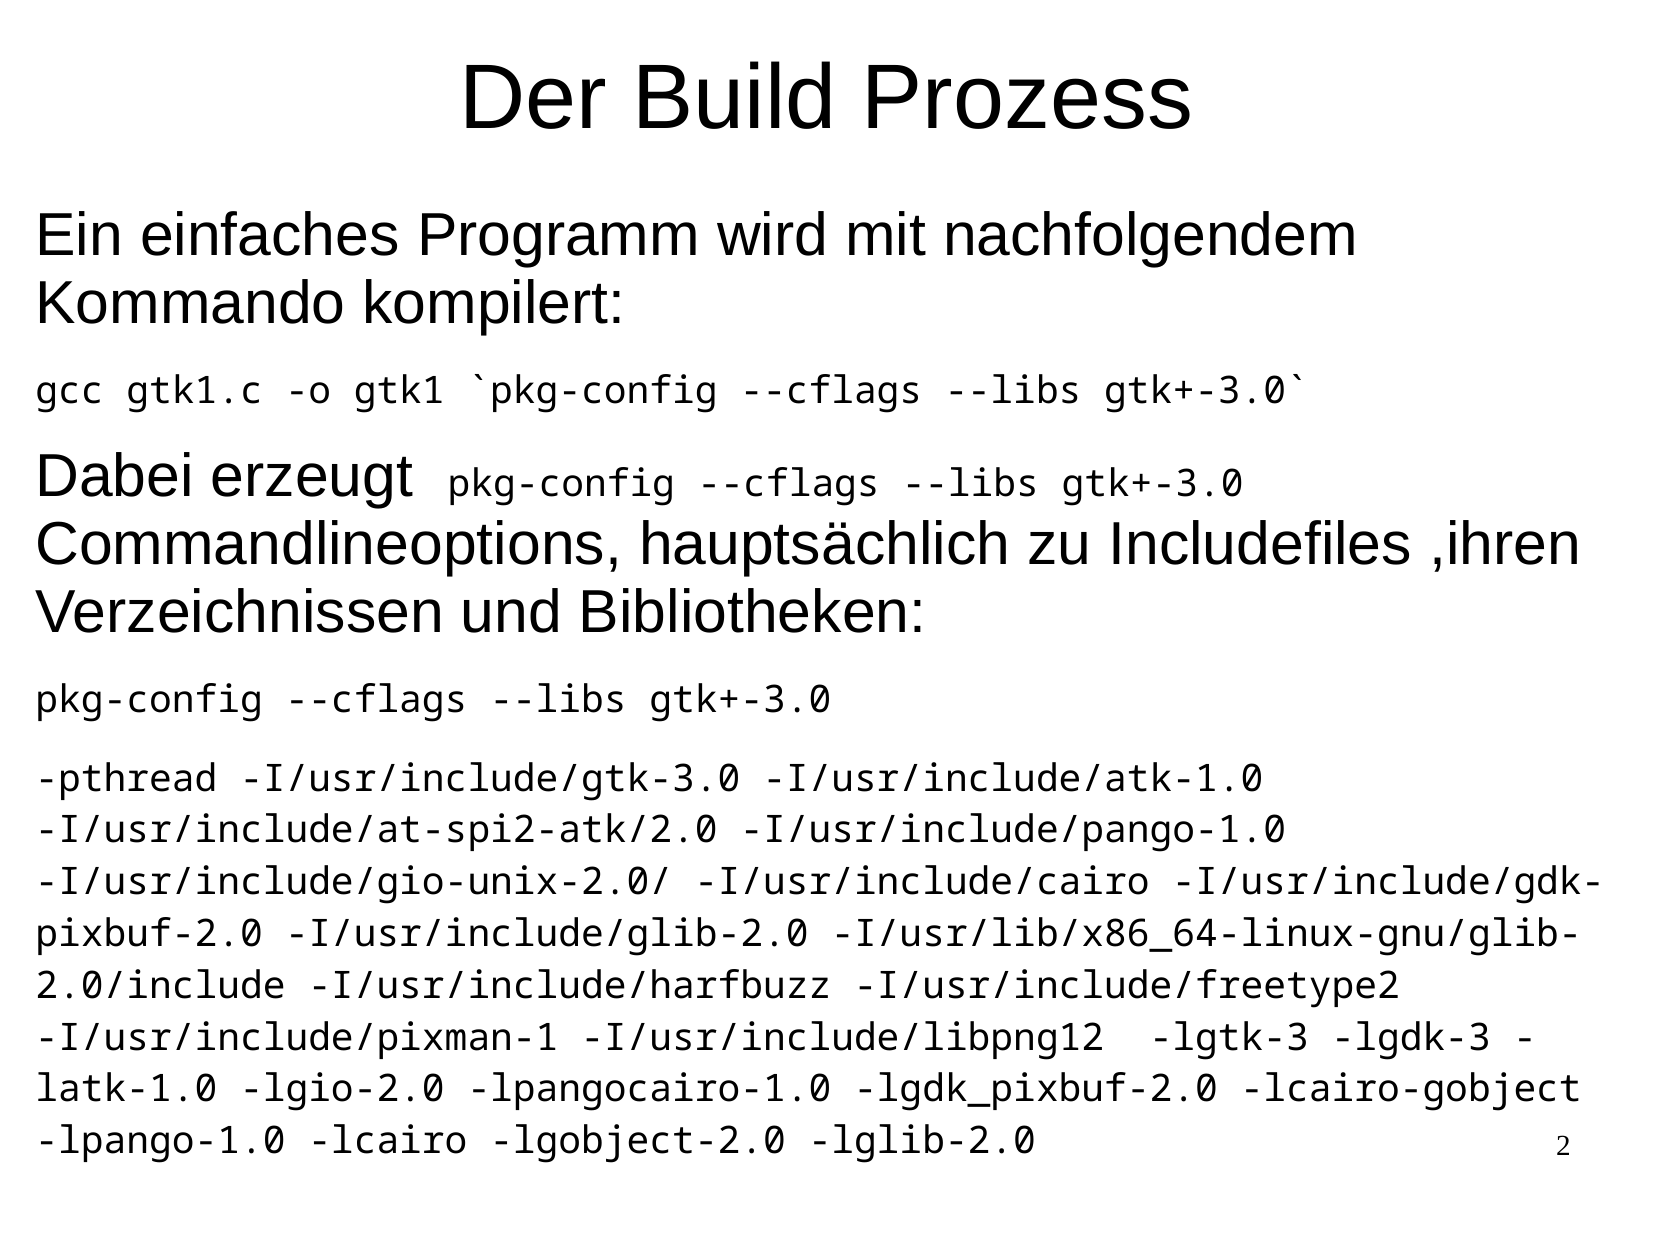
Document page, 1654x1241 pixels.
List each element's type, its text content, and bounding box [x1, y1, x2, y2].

list Ein einfaches Programm wird mit nachfolgendem Kommando kompilert: gcc gtk1.c -o gtk1 `pkg-config --cflags --libs gtk+-3.0` Dabei erzeugt pkg-config --cflags --libs gtk+-3.0 Commandlineoptions, hauptsächlich zu Includefiles ,ihren Verzeichnissen und Bibliotheken: pkg-config --cflags --libs gtk+-3.0 -pthread -I/usr/include/gtk-3.0 -I/usr/include/atk-1.0 -I/usr/include/at-spi2-atk/2.0 -I/usr/include/pango-1.0 -I/usr/include/gio-unix-2.0/ -I/usr/include/cairo -I/usr/include/gdk-pixbuf-2.0 -I/usr/include/glib-2.0 -I/usr/lib/x86_64-linux-gnu/glib-2.0/include -I/usr/include/harfbuzz -I/usr/include/freetype2 -I/usr/include/pixman-1 -I/usr/include/libpng12 -lgtk-3 -lgdk-3 -latk-1.0 -lgio-2.0 -lpangocairo-1.0 -lgdk_pixbuf-2.0 -lcairo-gobject -lpango-1.0 -lcairo -lgobject-2.0 -lglib-2.0 [35, 200, 1619, 1217]
title Der Build Prozess [82, 17, 1571, 178]
